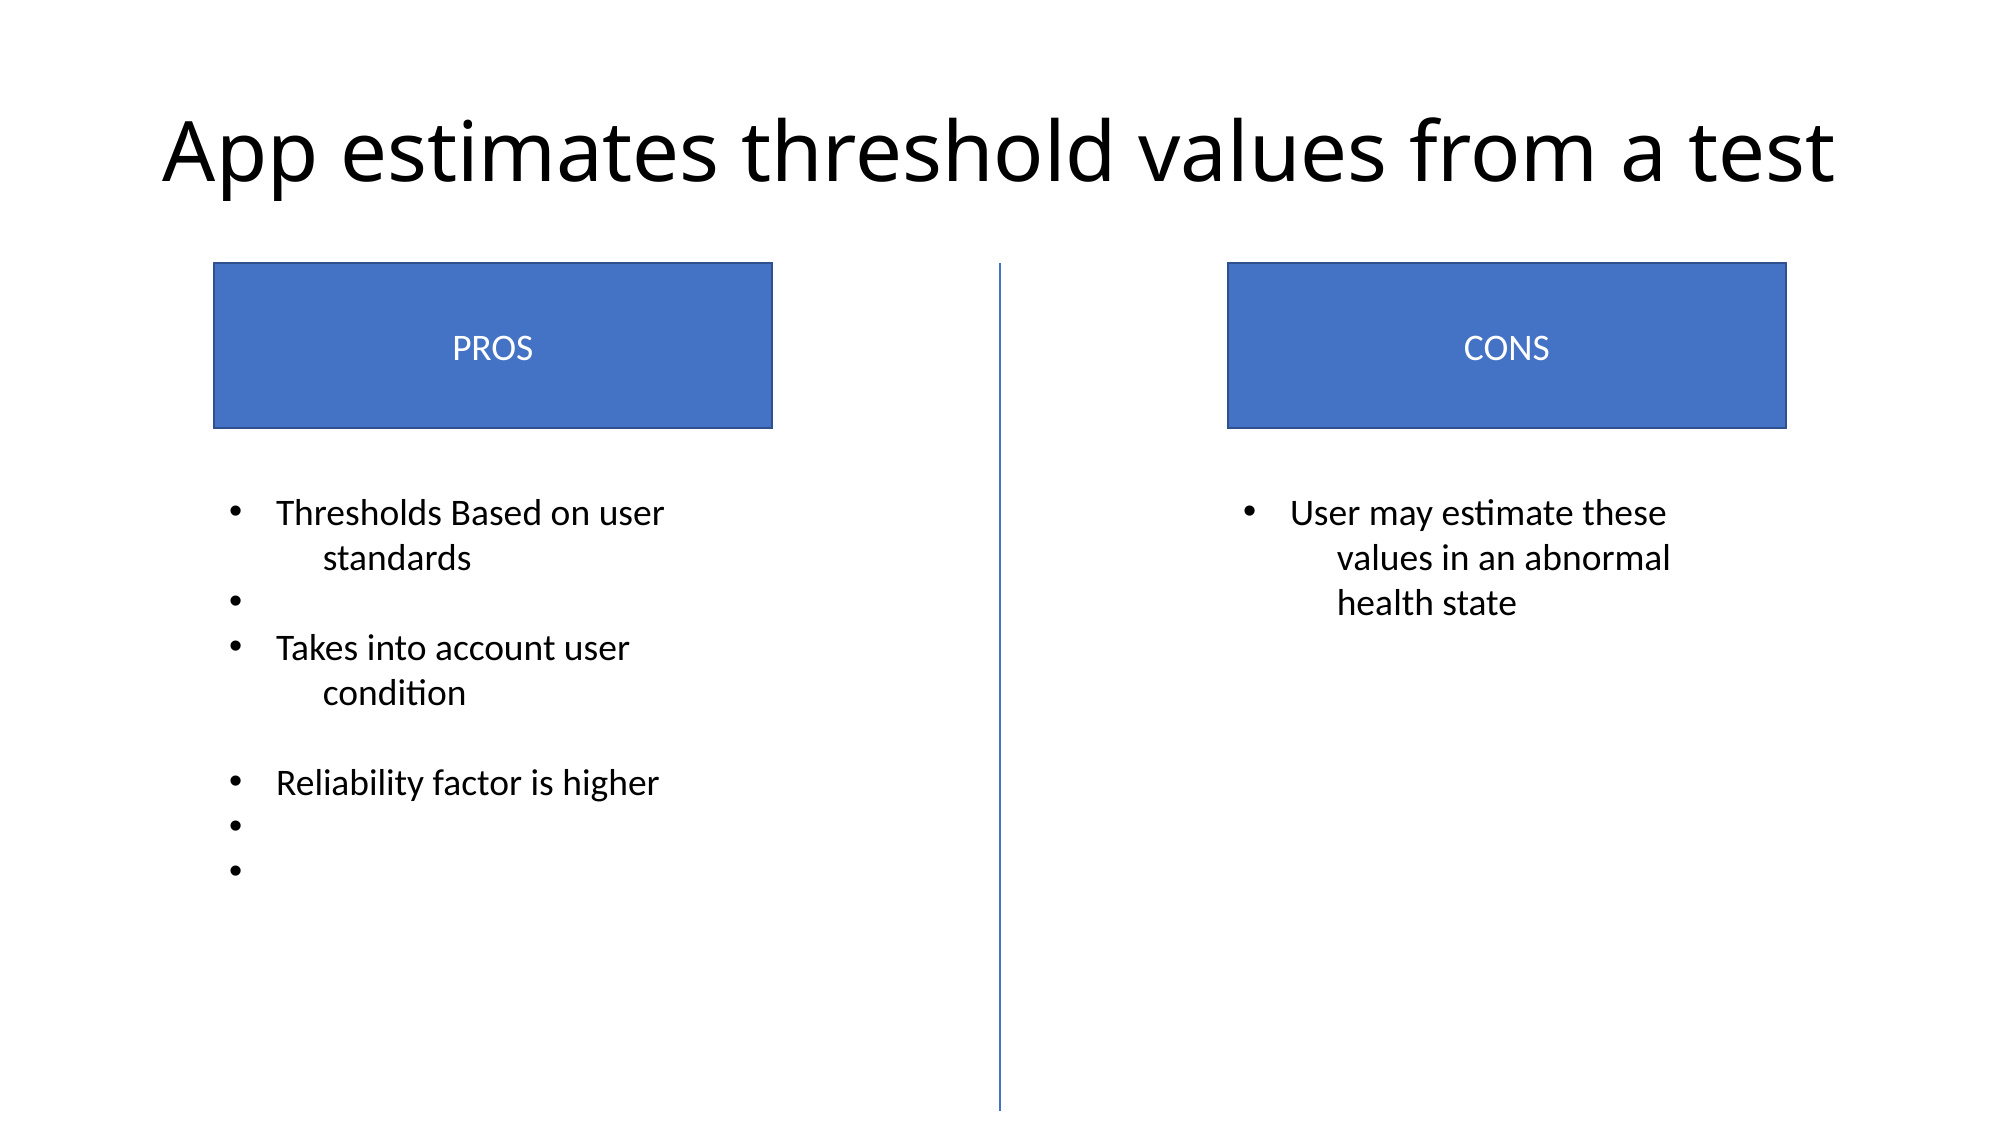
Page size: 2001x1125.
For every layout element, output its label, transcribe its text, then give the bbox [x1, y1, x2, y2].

text_box Thresholds Based on user standards Takes into account user condition Reliability factor is higher [214, 480, 772, 905]
text_box User may estimate these values in an abnormal health state [1228, 480, 1786, 633]
text_box PROS [214, 263, 772, 428]
title App estimates threshold values from a test [137, 45, 1863, 264]
text_box CONS [1228, 263, 1786, 428]
